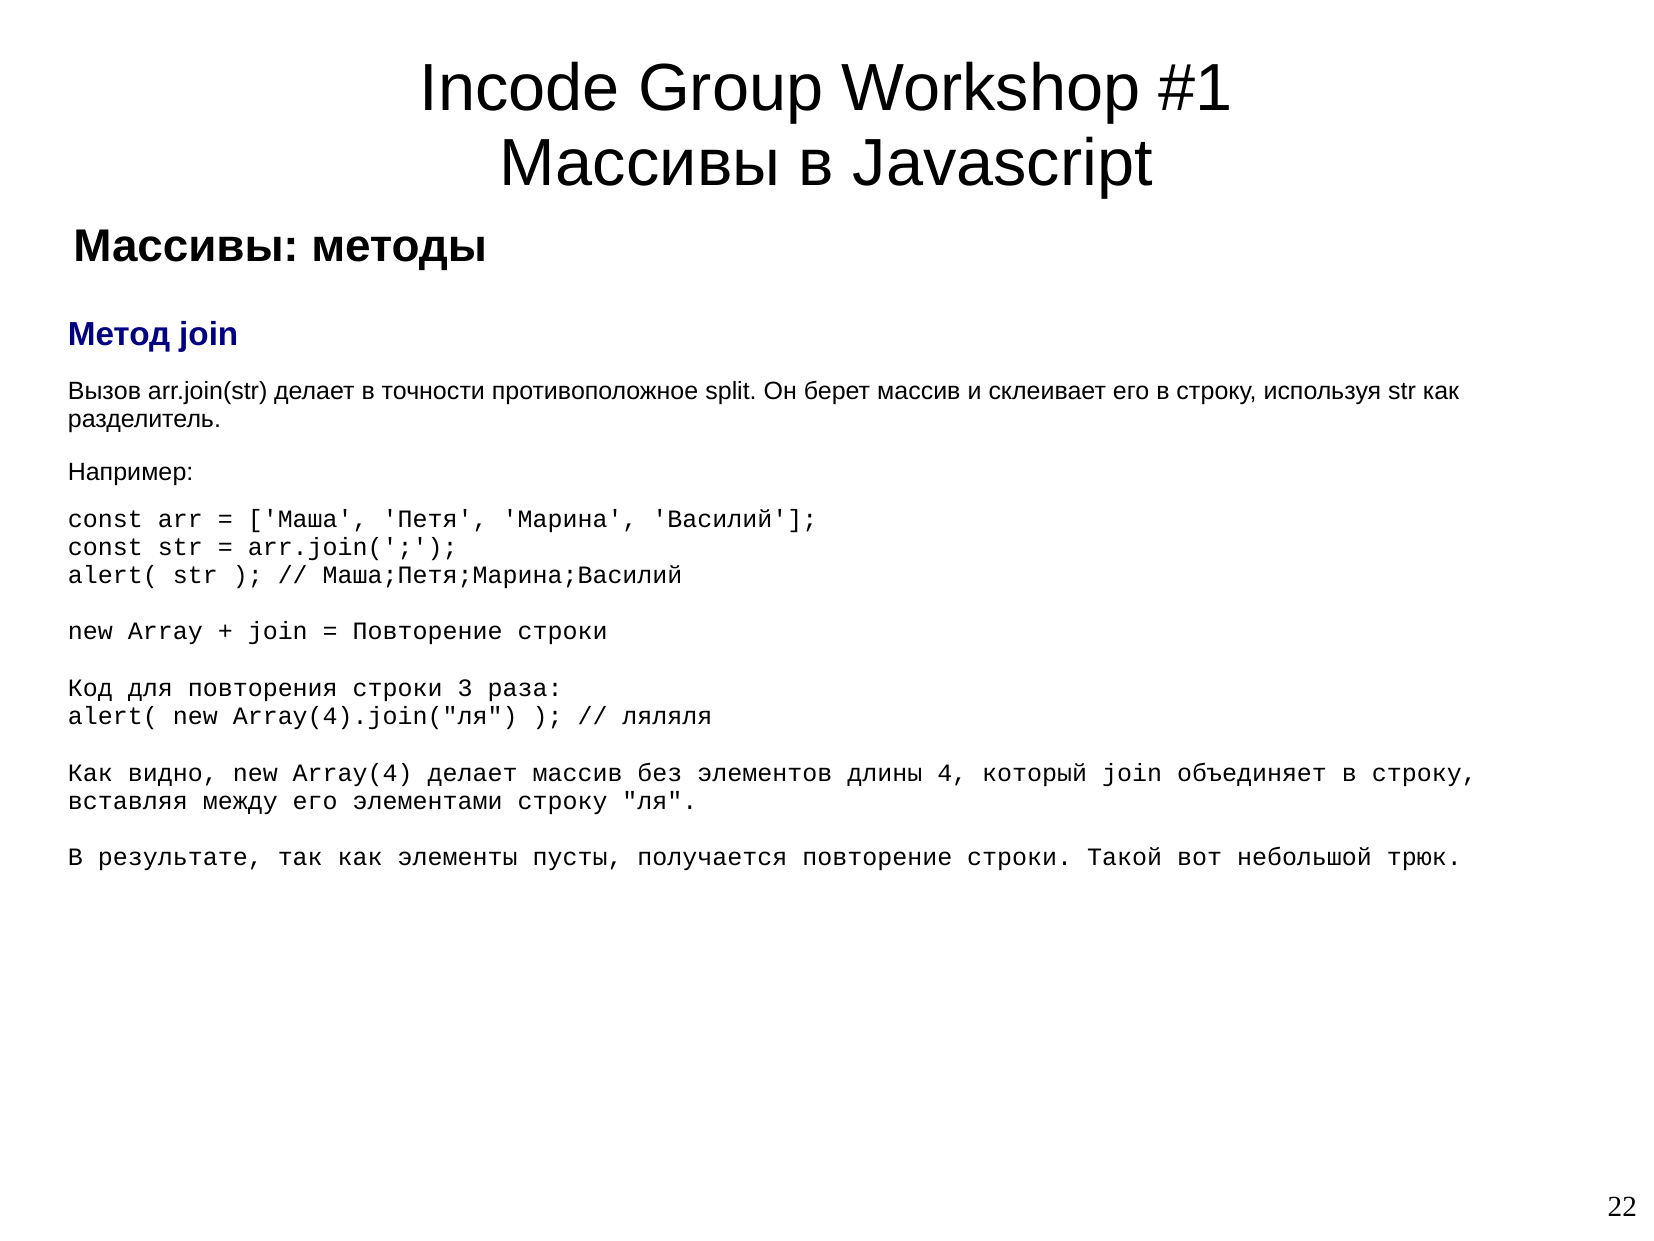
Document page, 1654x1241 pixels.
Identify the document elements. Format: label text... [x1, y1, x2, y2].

text_box Массивы: методы [58, 212, 1571, 307]
text_box Метод join Вызов arr.join(str) делает в точности противоположное split. Он берет массив и склеивает его в строку, используя str как разделитель. Например: const arr = ['Маша', 'Петя', 'Марина', 'Василий']; const str = arr.join(';'); alert( str ); // Маша;Петя;Марина;Василий new Array + join = Повторение строки Код для повторения строки 3 раза: alert( new Array(4).join("ля") ); // ляляля Как видно, new Array(4) делает массив без элементов длины 4, который join объединяет в строку, вставляя между его элементами строку "ля". В результате, так как элементы пусты, получается повторение строки. Такой вот небольшой трюк. [53, 307, 1607, 905]
title Incode Group Workshop #1 Массивы в Javascript [82, 49, 1571, 201]
